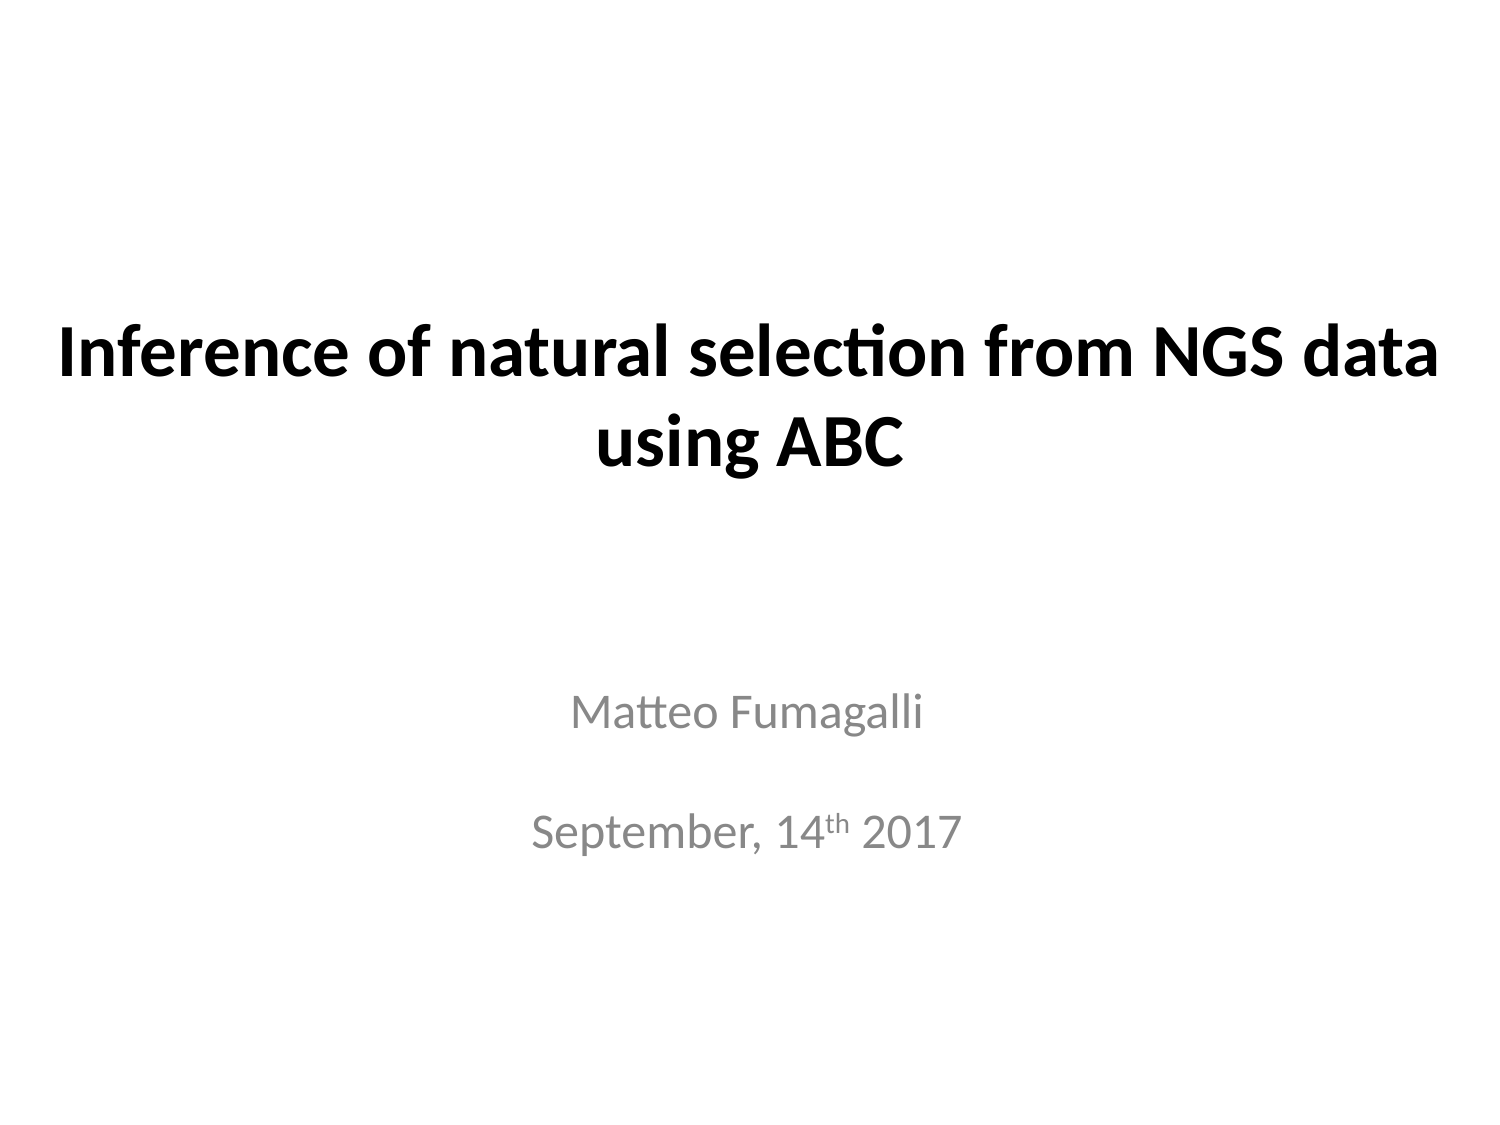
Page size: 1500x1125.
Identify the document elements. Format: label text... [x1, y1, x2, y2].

subtitle Matteo Fumagalli September, 14th 2017 [140, 551, 1354, 839]
title Inference of natural selection from NGS data using ABC [0, 219, 1500, 474]
